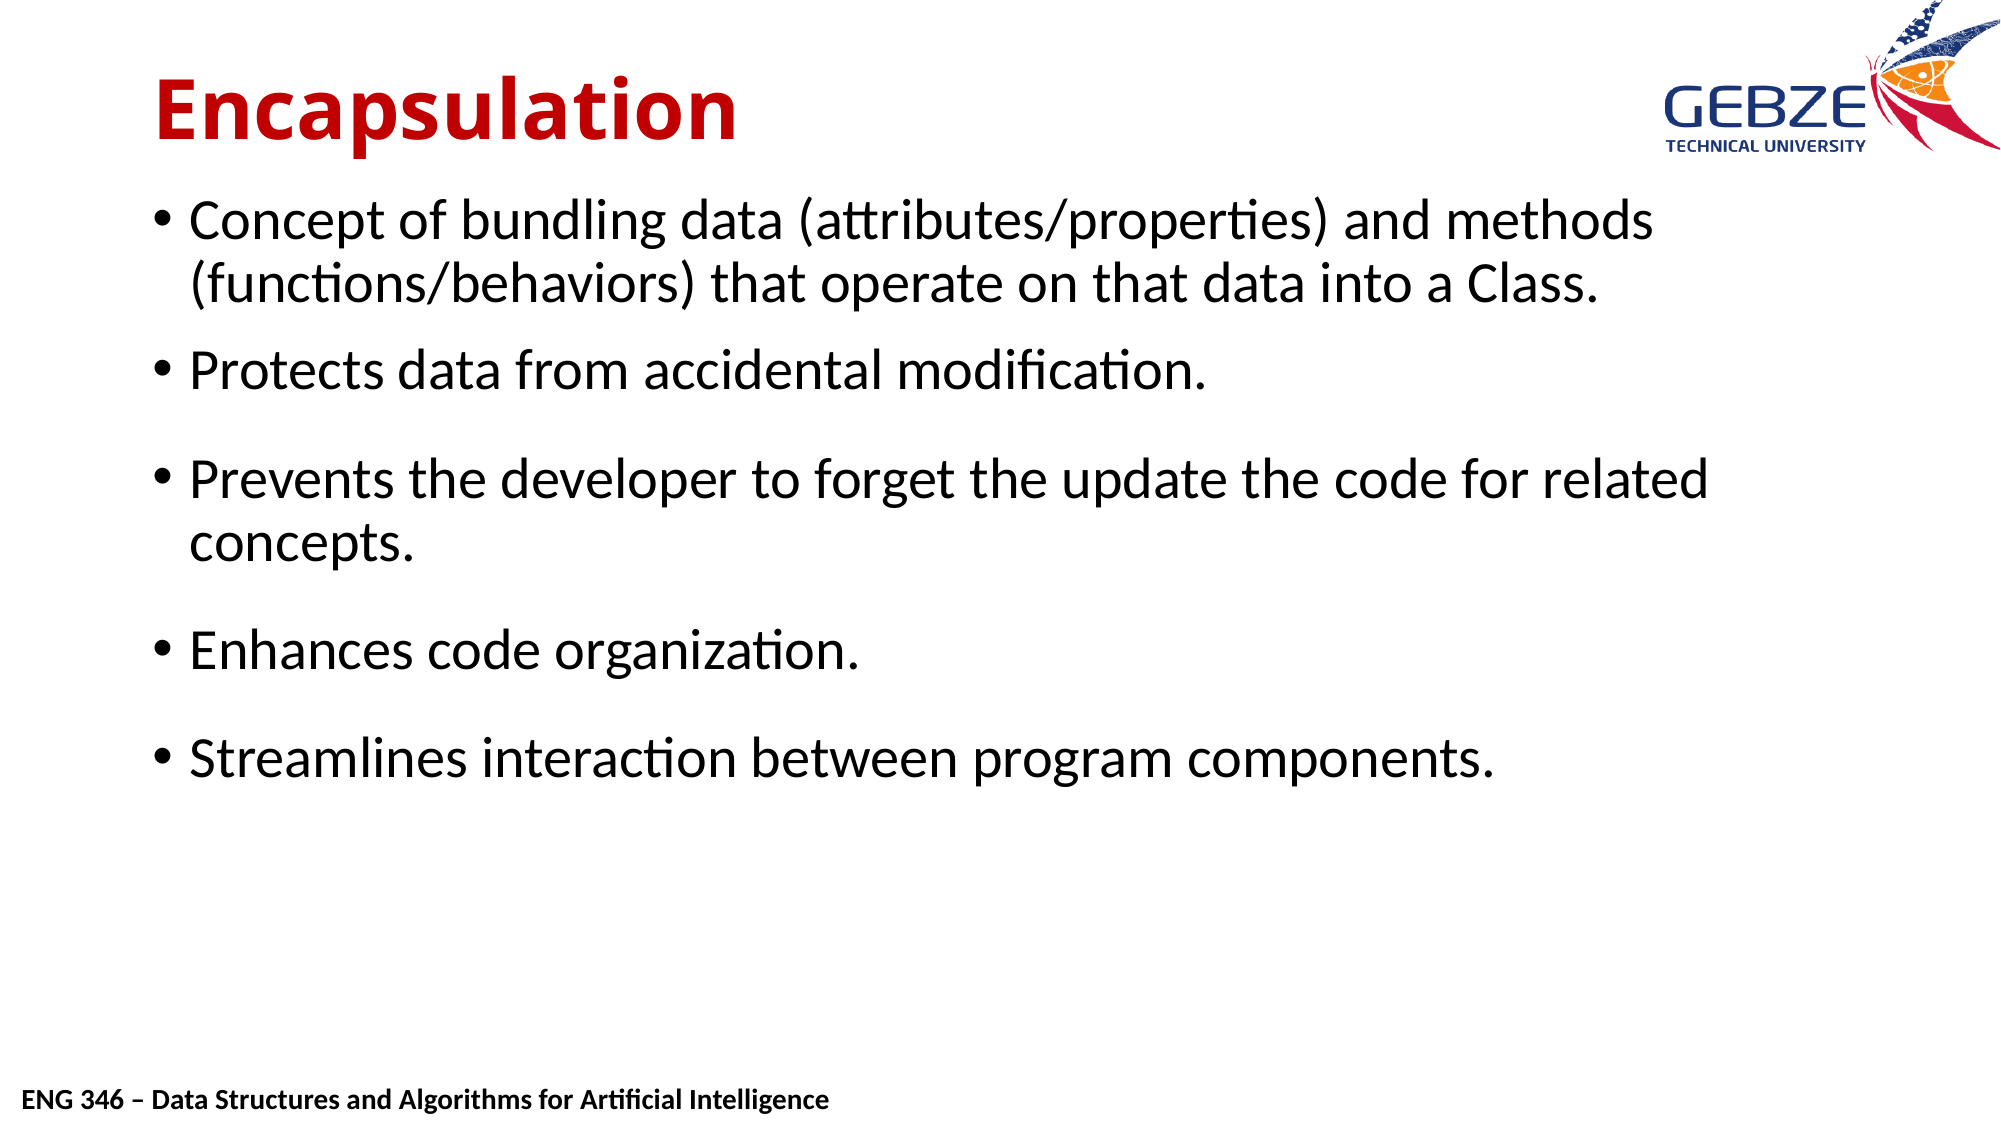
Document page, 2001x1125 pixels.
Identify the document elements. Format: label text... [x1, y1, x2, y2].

list Concept of bundling data (attributes/properties) and methods (functions/behaviors) that operate on that data into a Class. Protects data from accidental modification. Prevents the developer to forget the update the code for related concepts. Enhances code organization. Streamlines interaction between program components. [137, 181, 1863, 1014]
title Encapsulation [137, 59, 1863, 166]
picture [1665, 0, 2001, 152]
